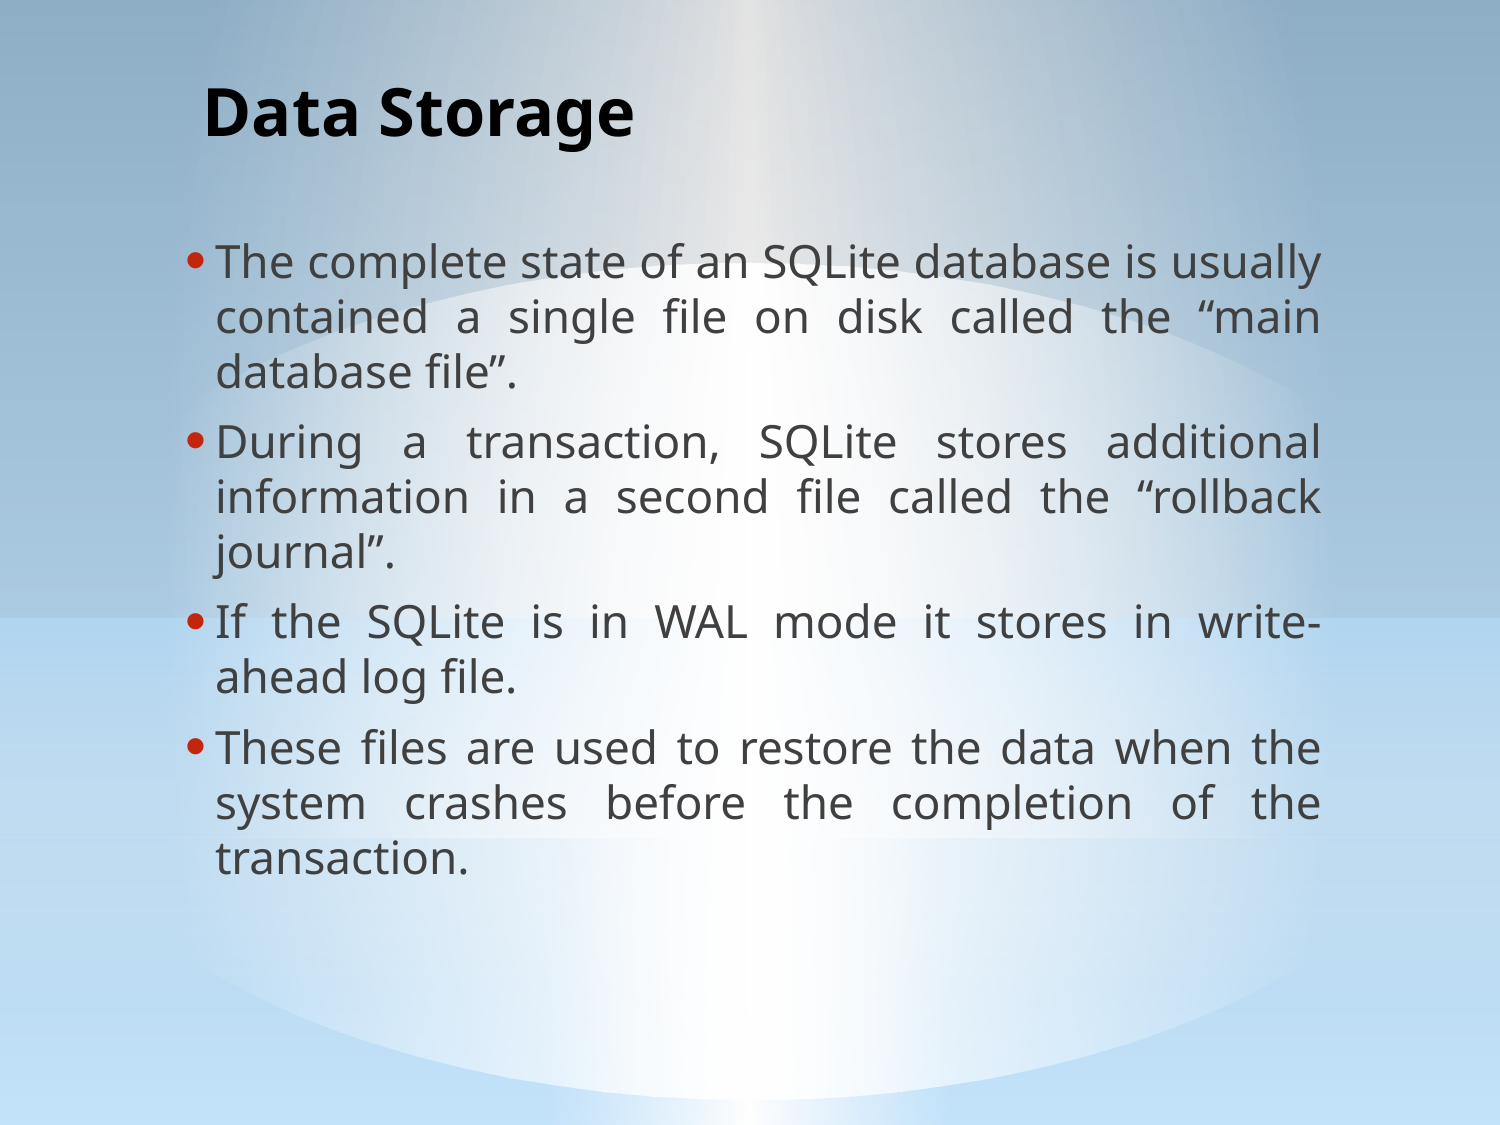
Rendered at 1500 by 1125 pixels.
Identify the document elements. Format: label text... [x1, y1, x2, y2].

title Data Storage [187, 62, 1256, 188]
list The complete state of an SQLite database is usually contained a single file on disk called the “main database file”. During a transaction, SQLite stores additional information in a second file called the “rollback journal”. If the SQLite is in WAL mode it stores in write-ahead log file. These files are used to restore the data when the system crashes before the completion of the transaction. [162, 224, 1338, 975]
